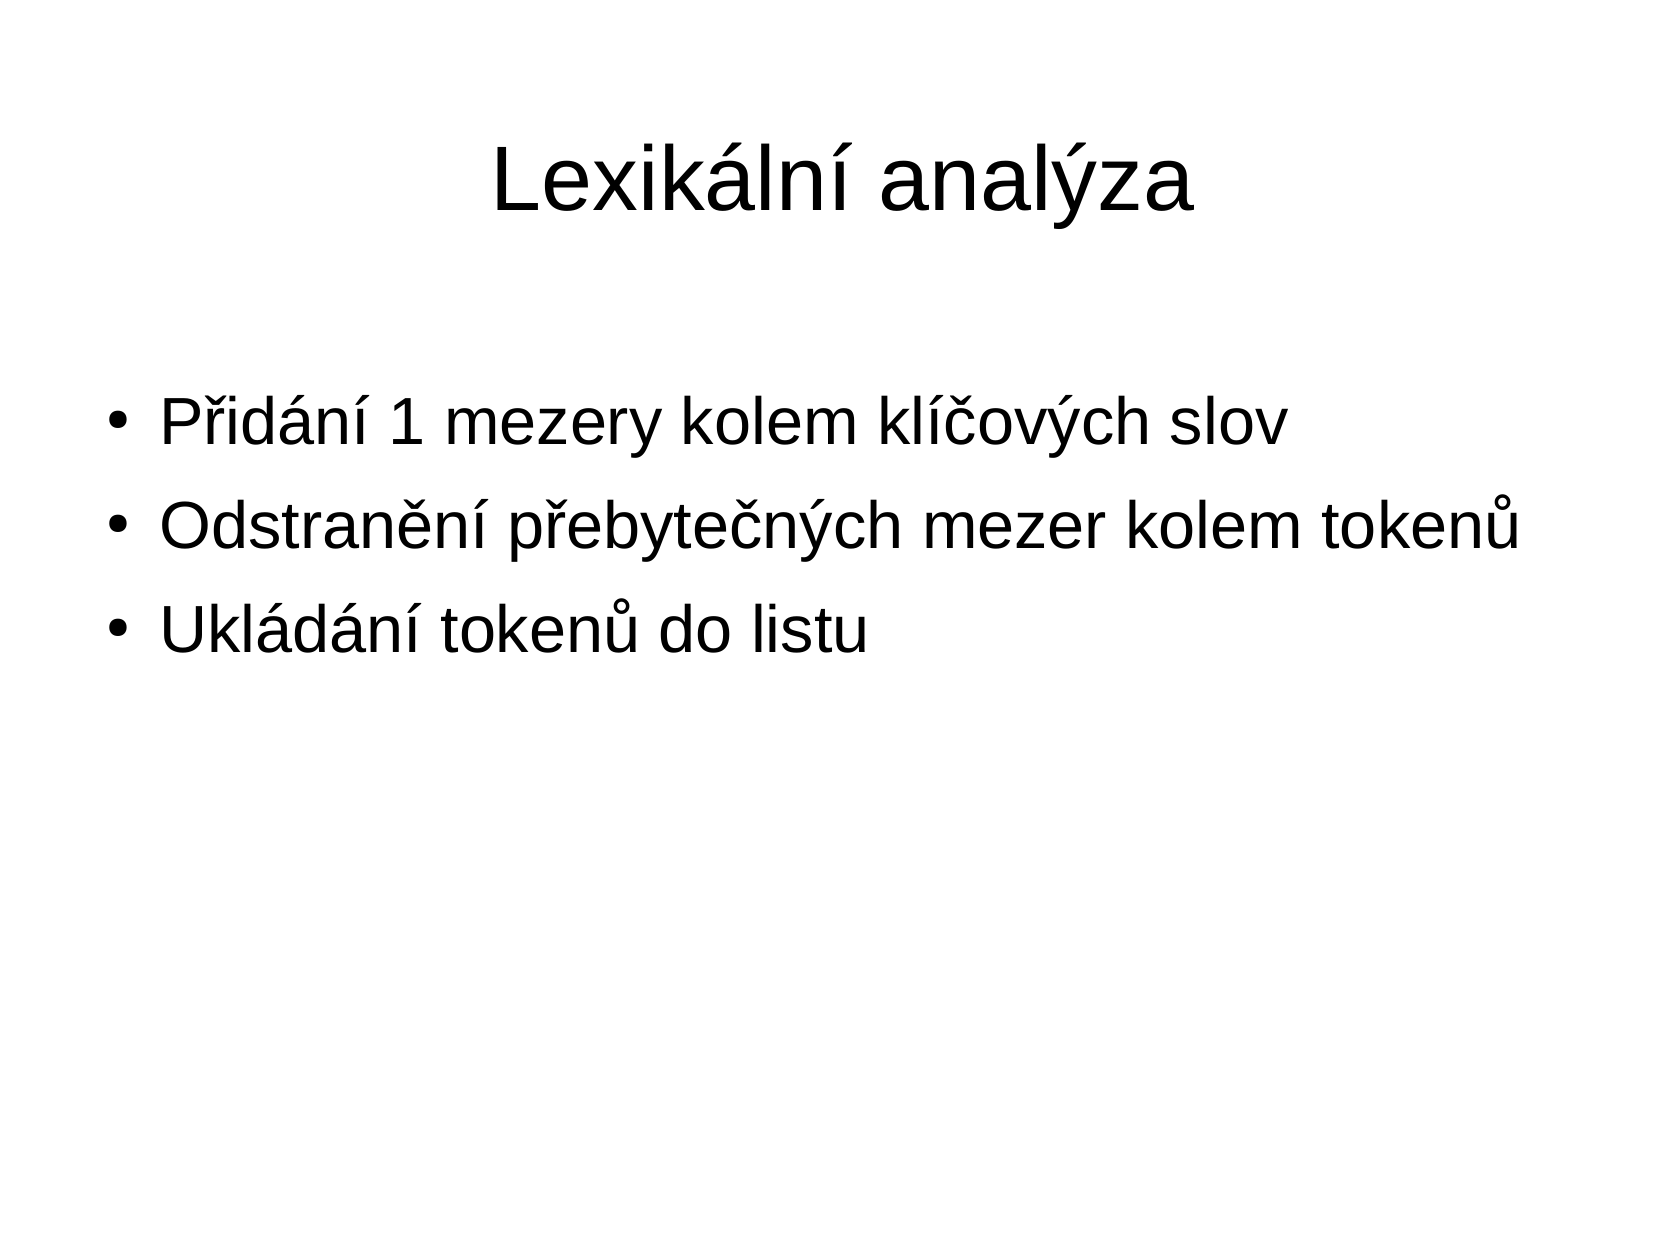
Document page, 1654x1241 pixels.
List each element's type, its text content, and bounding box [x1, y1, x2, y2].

title Lexikální analýza [82, 49, 1571, 257]
list Přidání 1 mezery kolem klíčových slov Odstranění přebytečných mezer kolem tokenů Ukládání tokenů do listu [88, 383, 1577, 1203]
